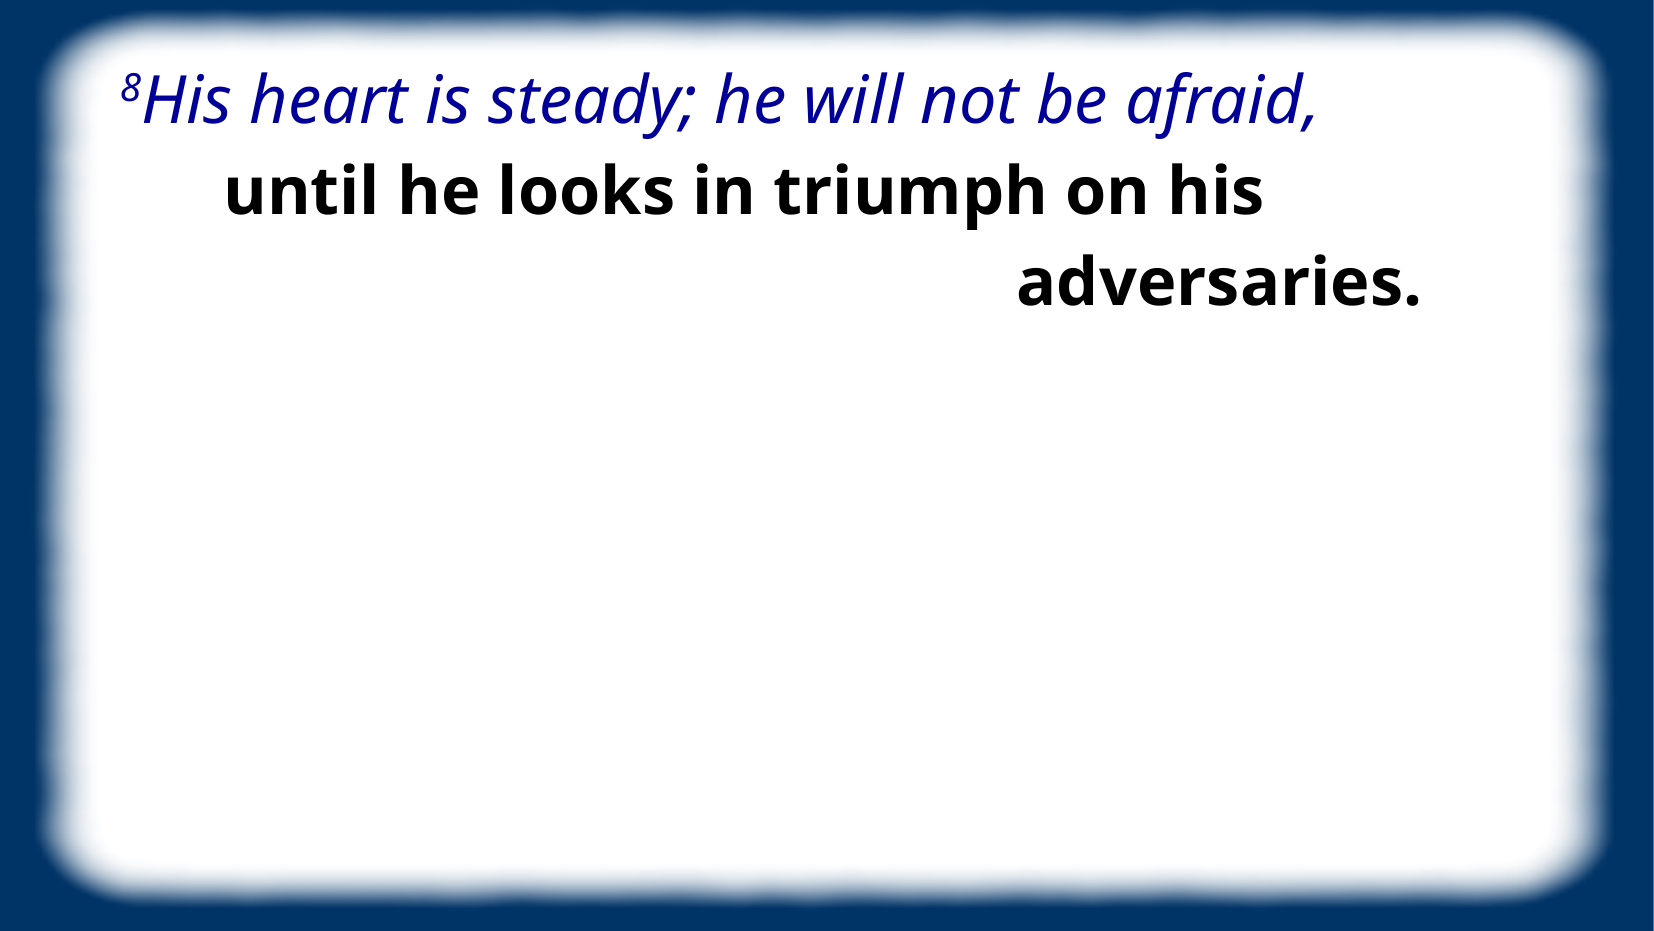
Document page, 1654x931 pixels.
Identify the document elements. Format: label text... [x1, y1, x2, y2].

picture [0, 0, 1654, 931]
text_box 8His heart is steady; he will not be afraid, until he looks in triumph on his adversaries. [105, 45, 1546, 327]
